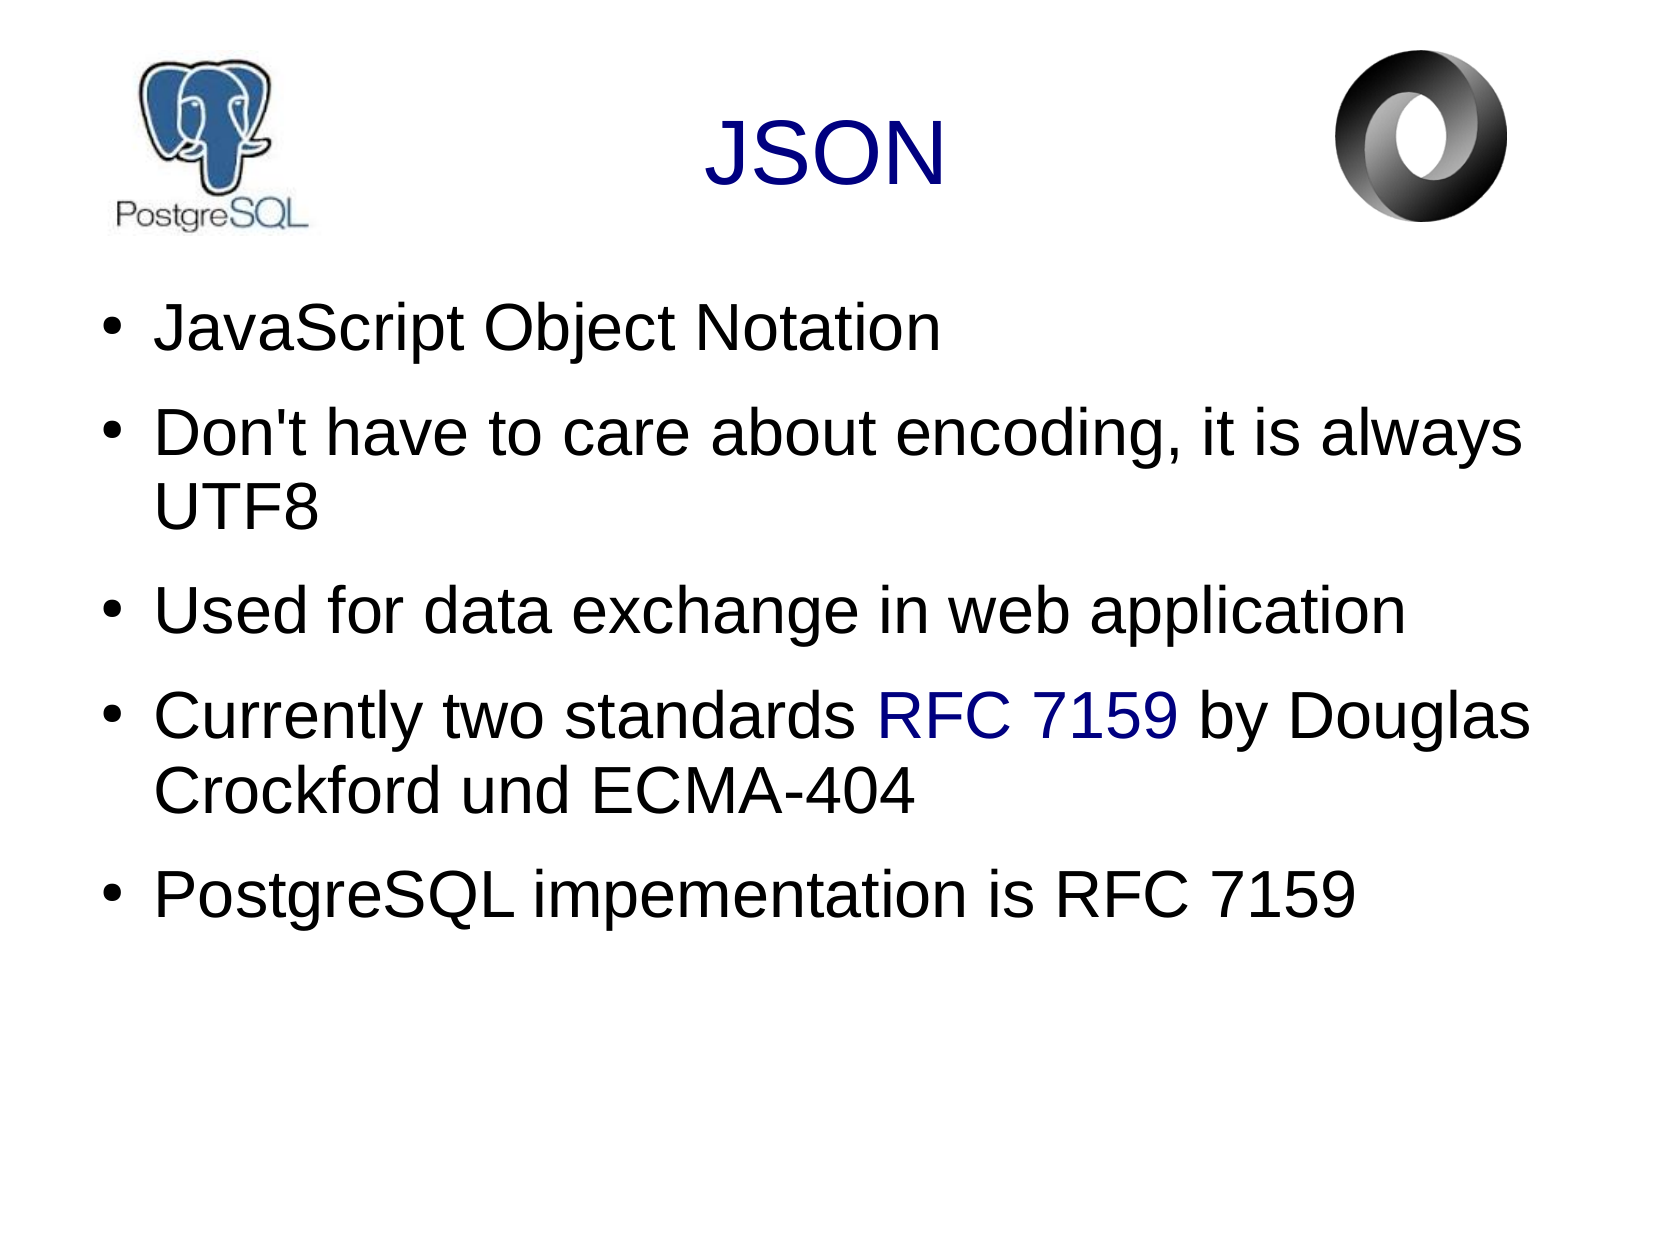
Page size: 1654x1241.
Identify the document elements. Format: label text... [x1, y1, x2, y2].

picture [58, 50, 356, 237]
title JSON [82, 49, 1571, 257]
list JavaScript Object Notation Don't have to care about encoding, it is always UTF8 Used for data exchange in web application Currently two standards RFC 7159 by Douglas Crockford und ECMA-404 PostgreSQL impementation is RFC 7159 [82, 290, 1538, 1010]
picture [1335, 50, 1507, 222]
